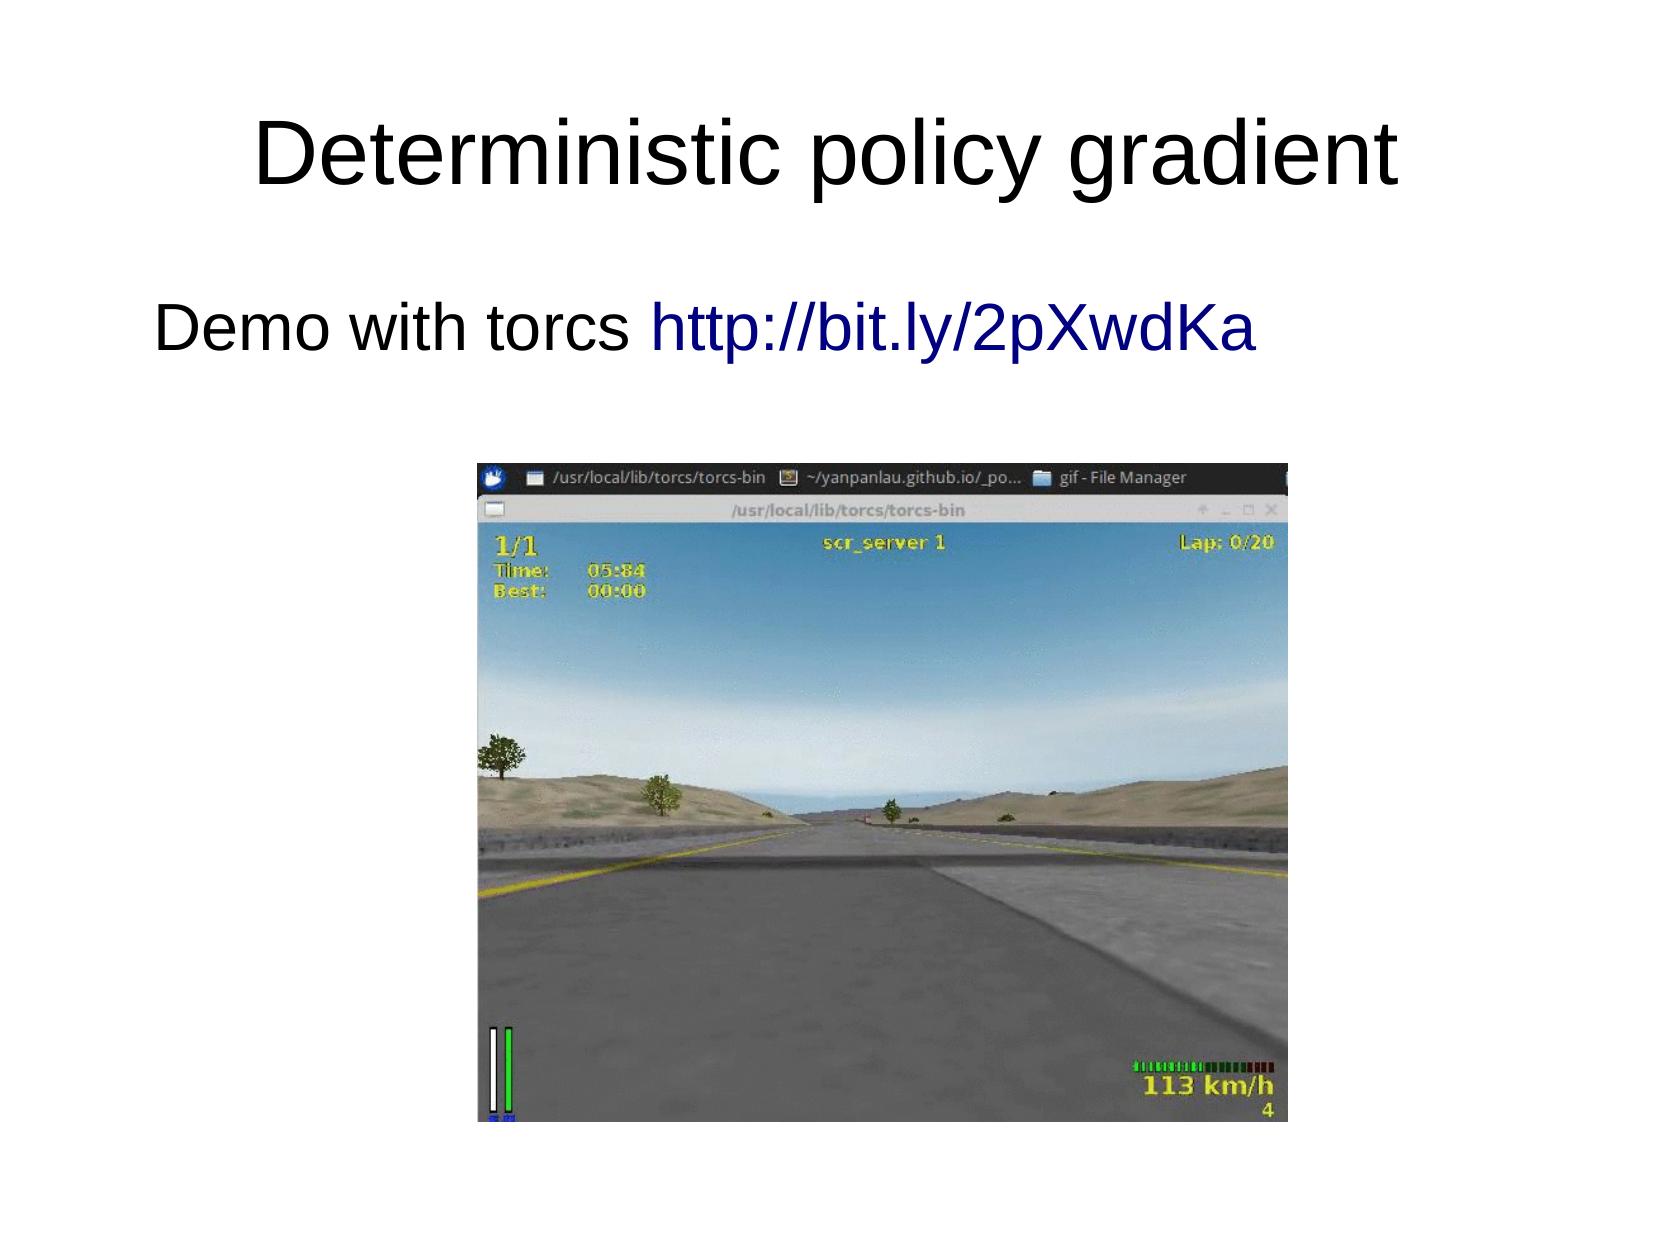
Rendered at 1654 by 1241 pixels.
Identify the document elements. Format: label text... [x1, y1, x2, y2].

title Deterministic policy gradient [82, 49, 1571, 257]
list Demo with torcs http://bit.ly/2pXwdKa [82, 290, 1571, 1010]
picture [477, 463, 1288, 1123]
